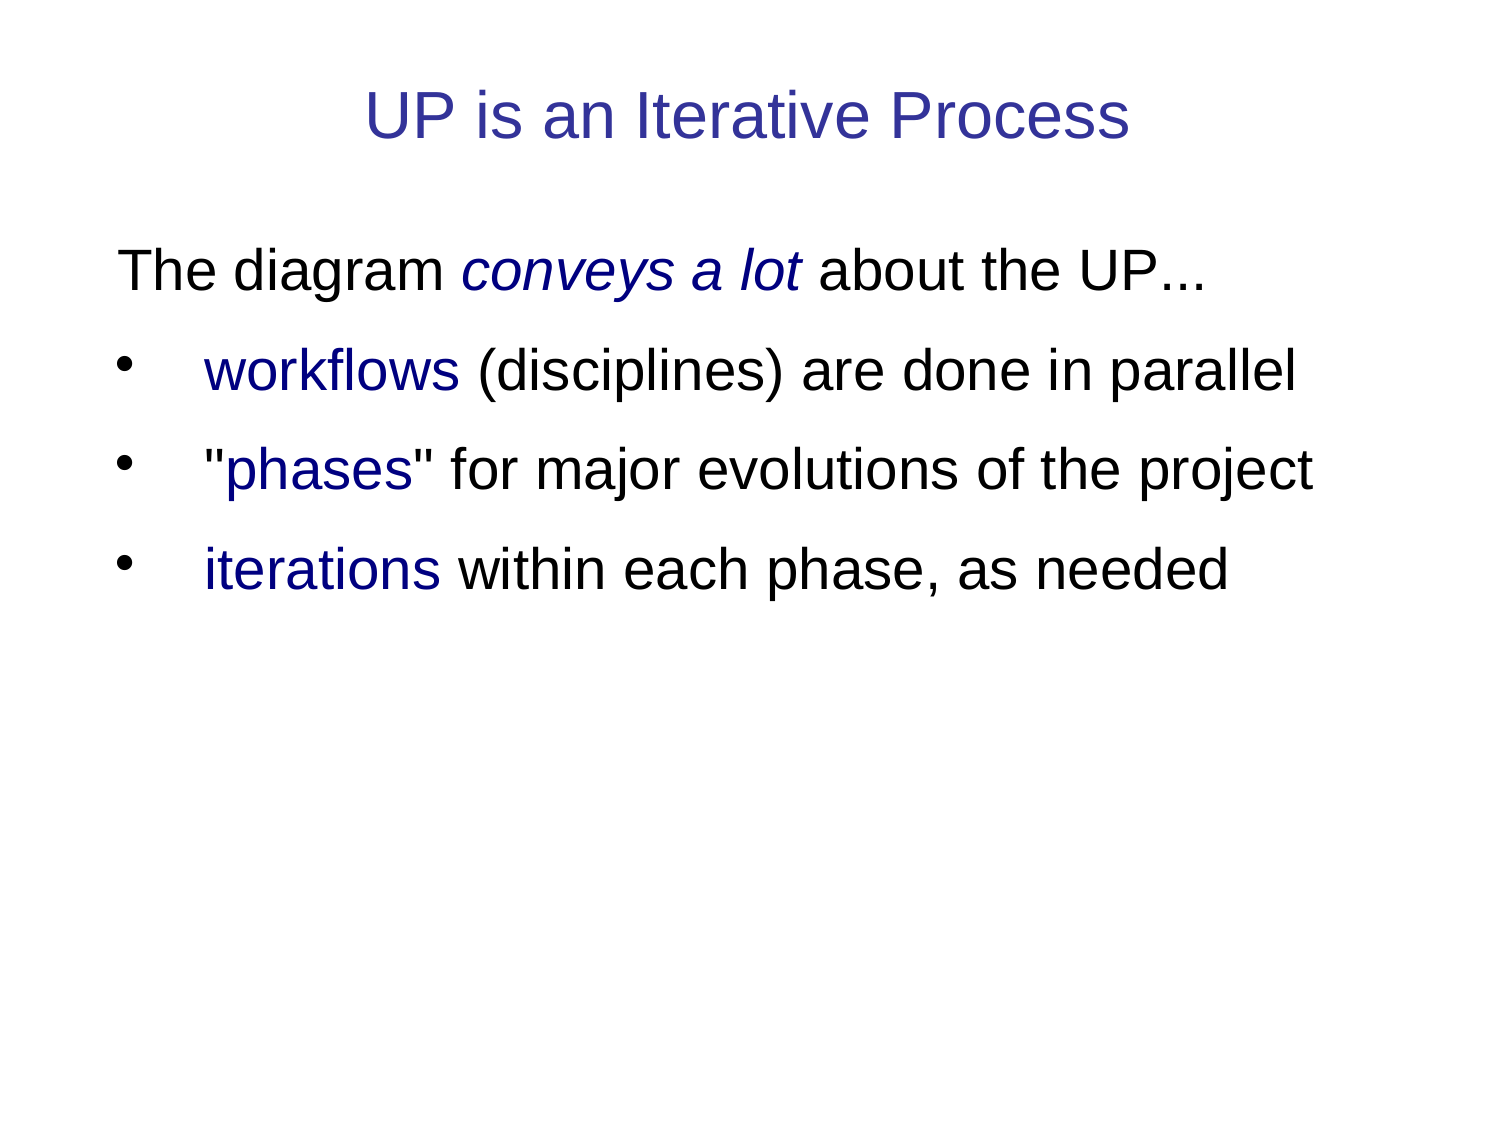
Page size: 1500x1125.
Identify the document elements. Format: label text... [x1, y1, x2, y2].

list The diagram conveys a lot about the UP... workflows (disciplines) are done in parallel "phases" for major evolutions of the project iterations within each phase, as needed [100, 224, 1396, 1095]
title UP is an Iterative Process [100, 42, 1396, 181]
